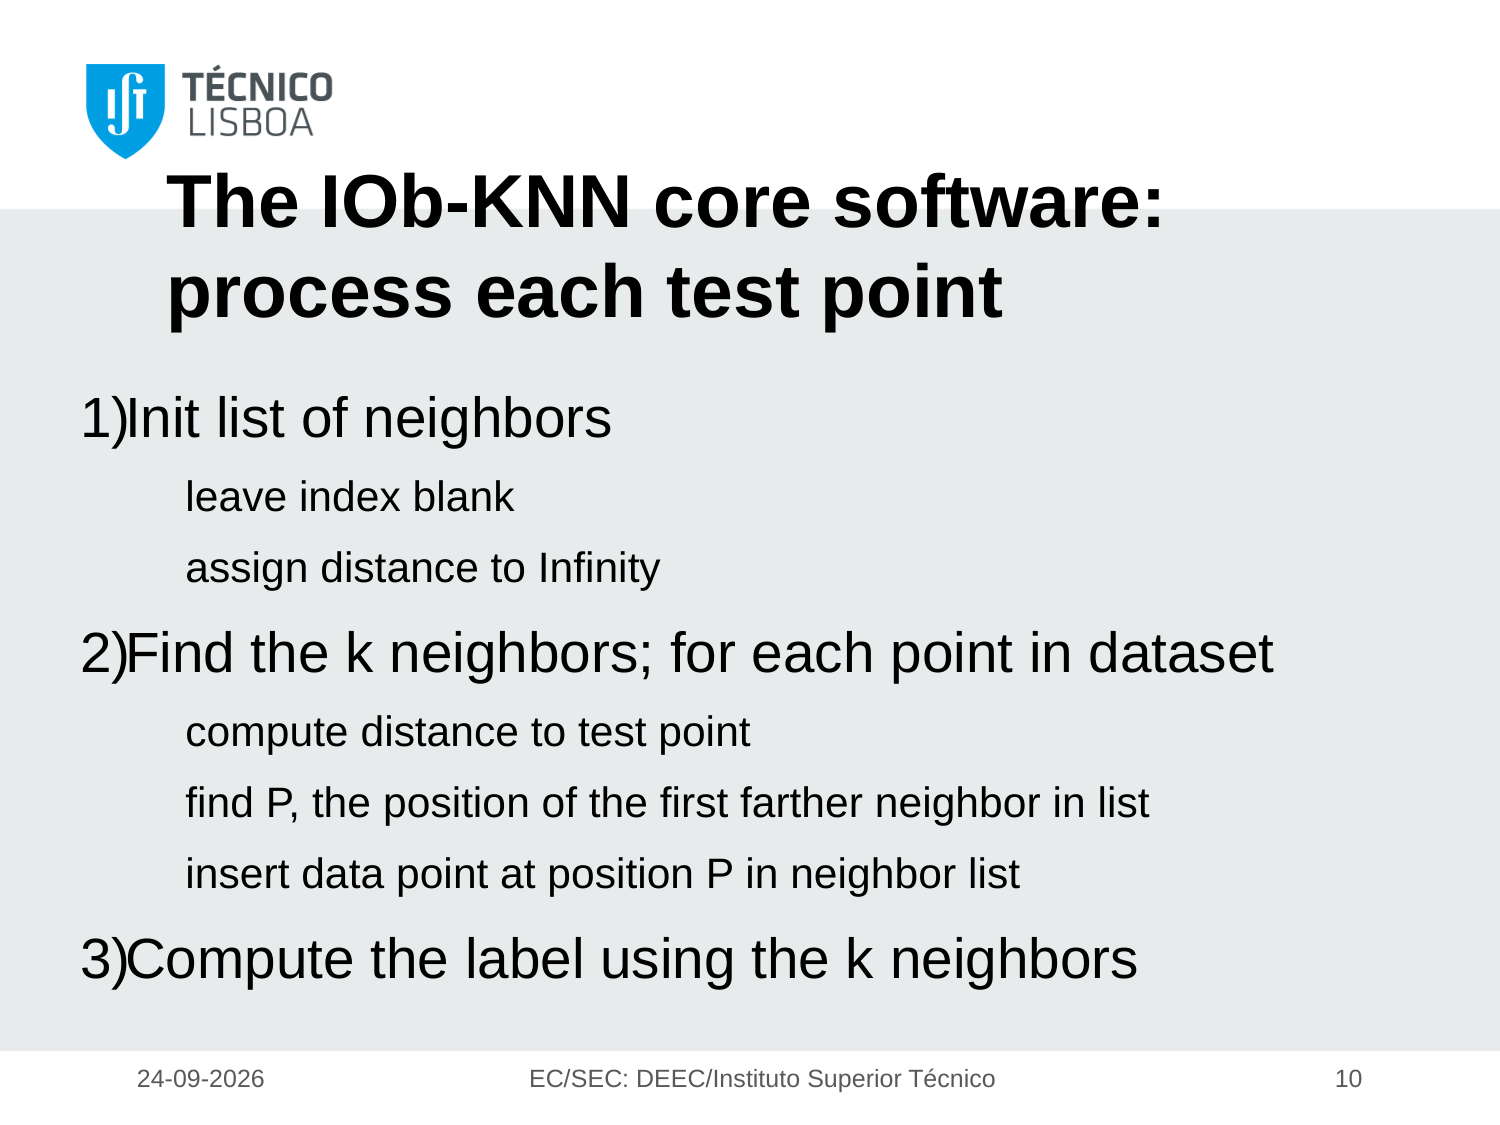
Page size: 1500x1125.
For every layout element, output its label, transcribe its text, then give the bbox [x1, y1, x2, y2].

footer EC/SEC: DEEC/Instituto Superior Técnico [512, 1052, 1021, 1103]
title The IOb-KNN core software: process each test point [151, 171, 1466, 314]
list Init list of neighbors leave index blank assign distance to Infinity Find the k neighbors; for each point in dataset compute distance to test point find P, the position of the first farther neighbor in list insert data point at position P in neighbor list Compute the label using the k neighbors [64, 380, 1388, 995]
picture [0, 0, 1500, 1125]
slide_number 27-10-2020 [121, 1052, 425, 1103]
slide_number <number> [1077, 1052, 1378, 1103]
